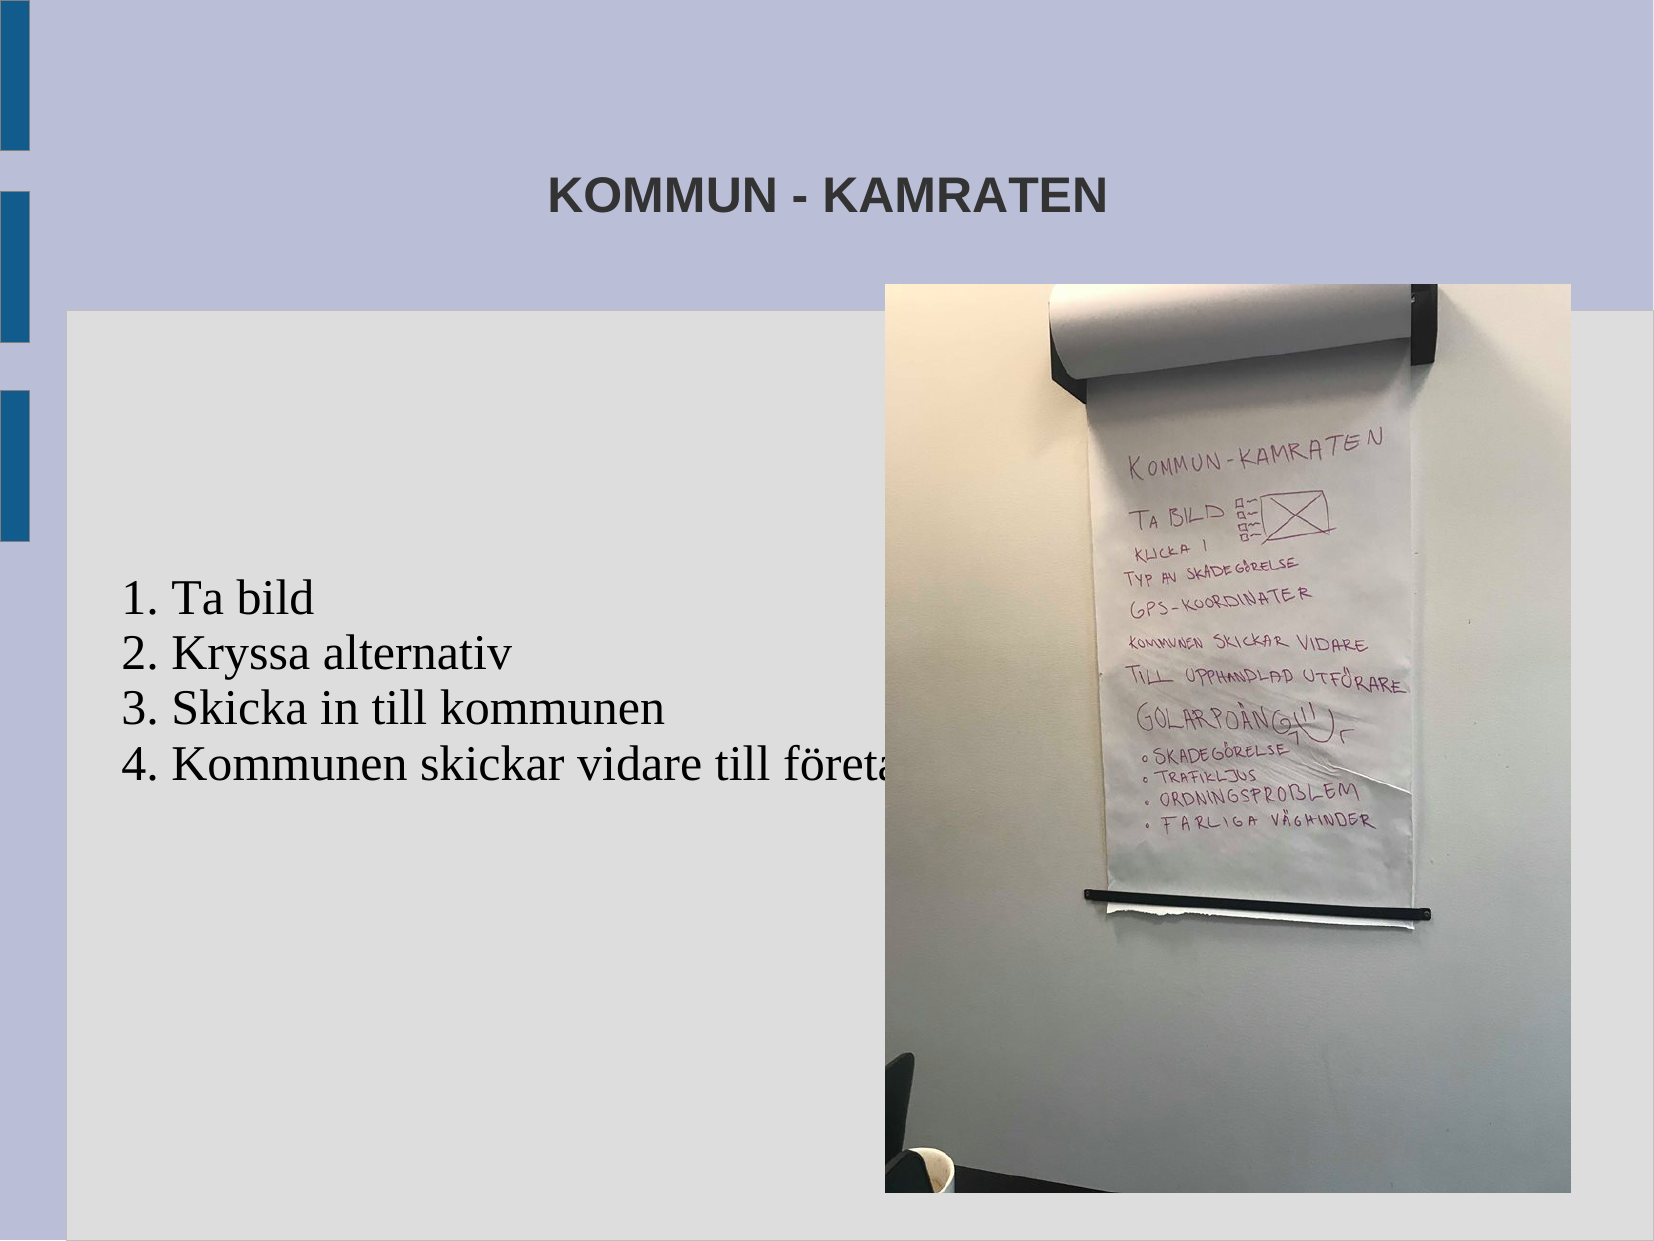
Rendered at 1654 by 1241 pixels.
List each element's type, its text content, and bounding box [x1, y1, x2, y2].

picture [885, 284, 1571, 1193]
title KOMMUN - KAMRATEN [121, 91, 1534, 299]
subtitle 1. Ta bild 2. Kryssa alternativ 3. Skicka in till kommunen 4. Kommunen skickar vidare till företag som tar hand om det [121, 344, 885, 1127]
